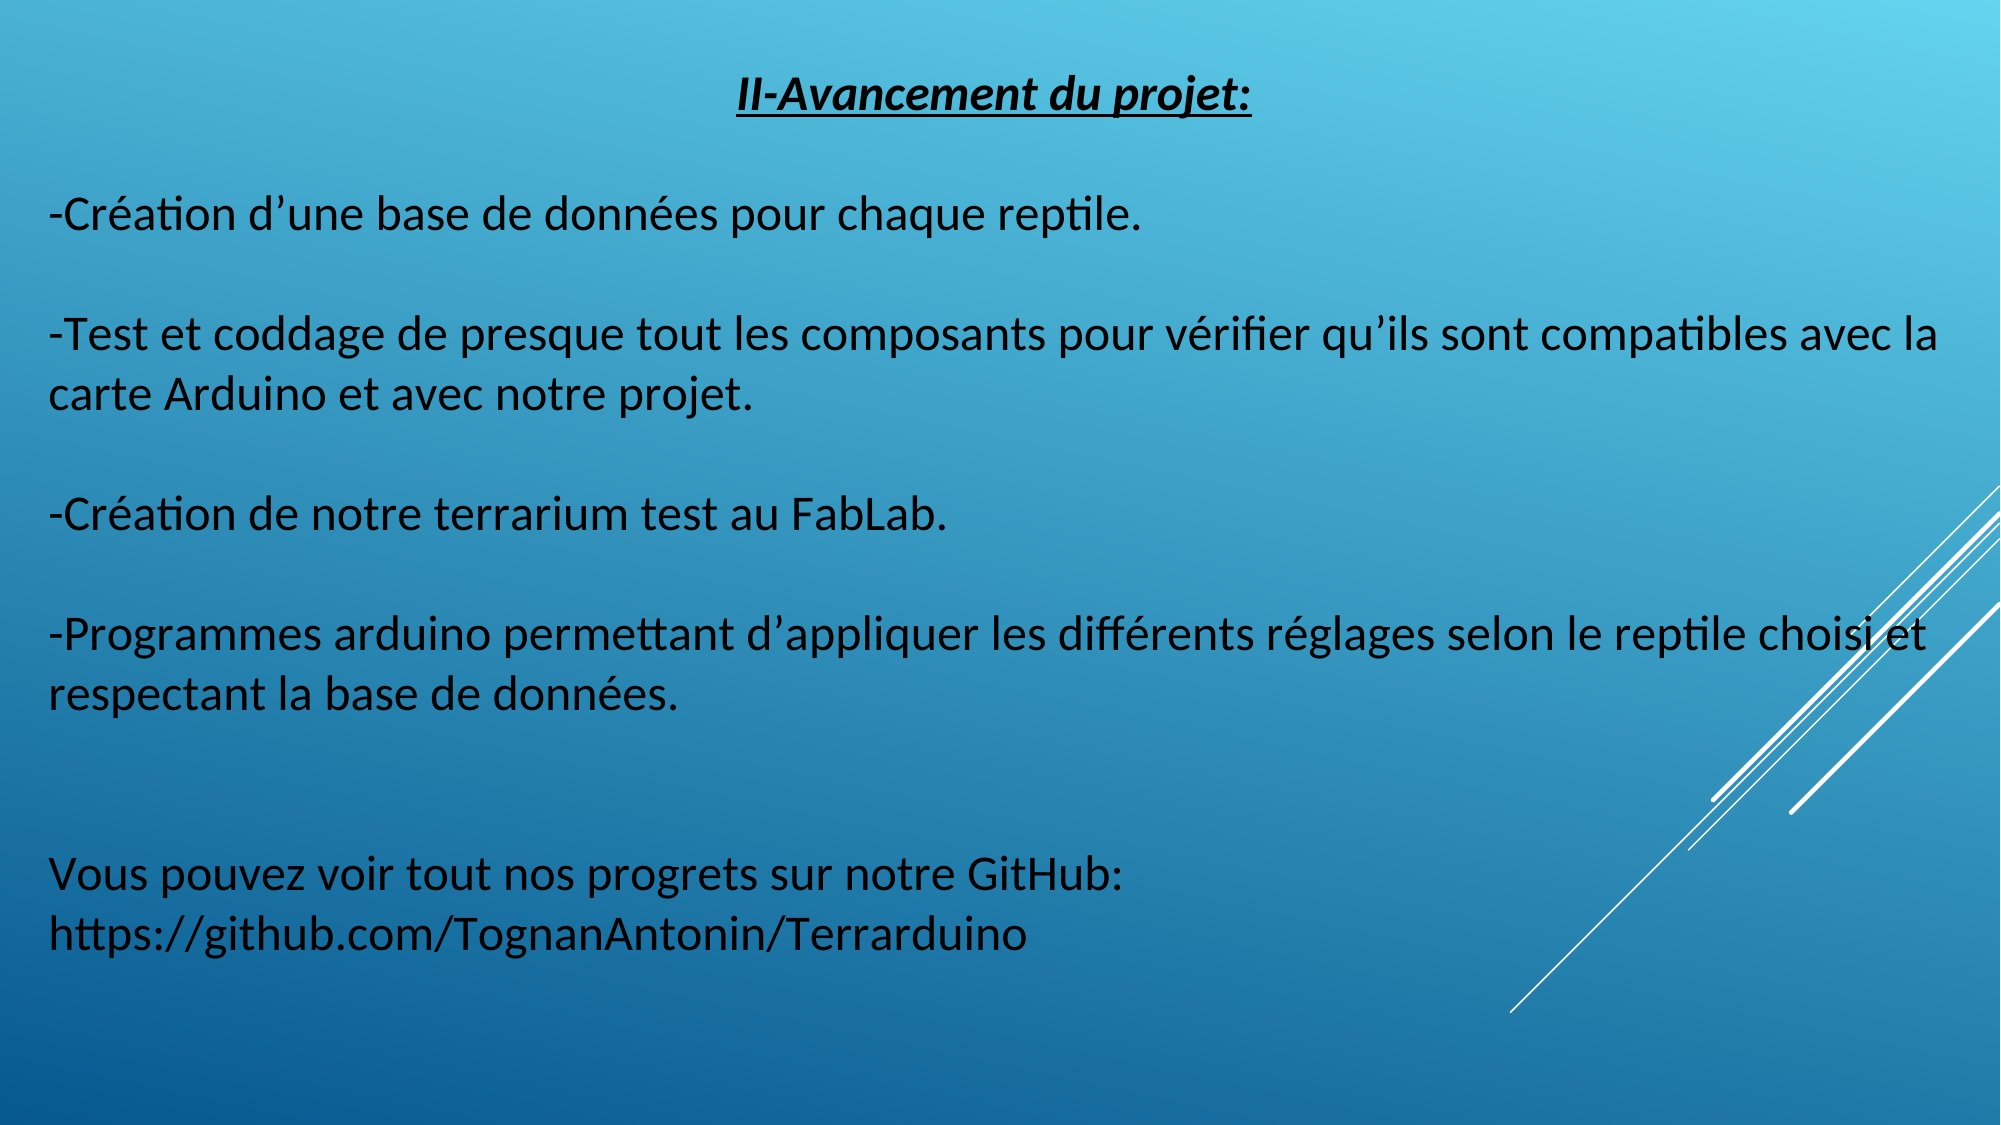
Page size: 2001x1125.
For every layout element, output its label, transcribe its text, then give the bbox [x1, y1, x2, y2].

text_box II-Avancement du projet: -Création d’une base de données pour chaque reptile. -Test et coddage de presque tout les composants pour vérifier qu’ils sont compatibles avec la carte Arduino et avec notre projet. -Création de notre terrarium test au FabLab. -Programmes arduino permettant d’appliquer les différents réglages selon le reptile choisi et respectant la base de données. Vous pouvez voir tout nos progrets sur notre GitHub: https://github.com/TognanAntonin/Terrarduino [26, 53, 1963, 968]
